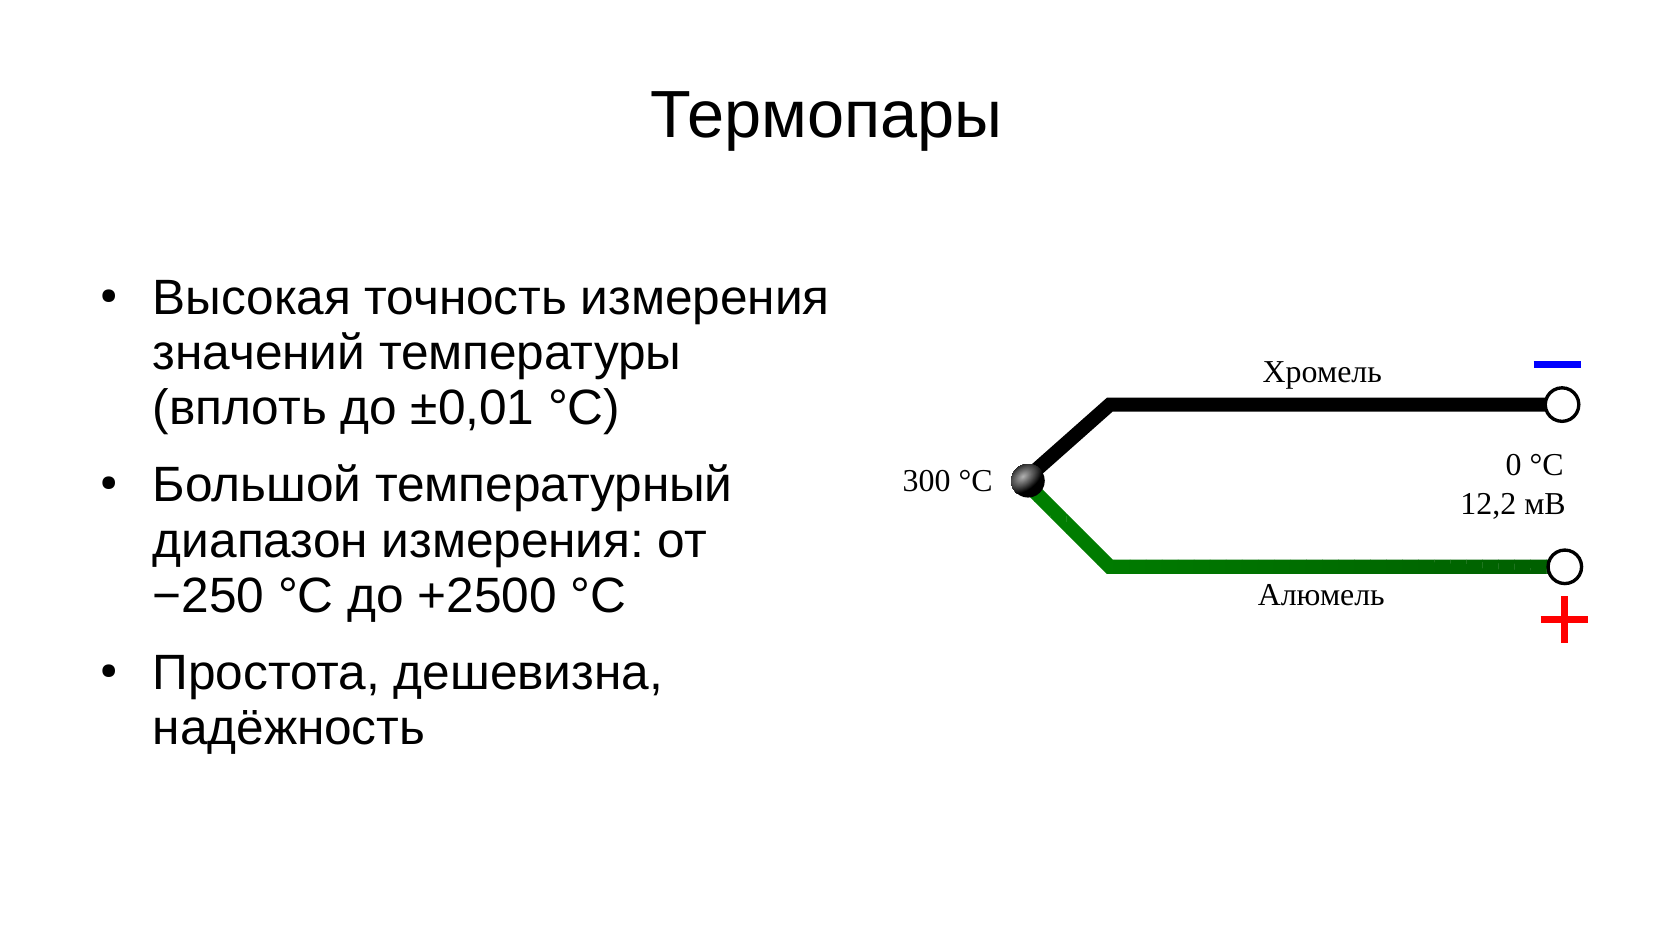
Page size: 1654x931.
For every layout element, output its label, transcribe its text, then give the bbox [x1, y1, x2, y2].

title Термопары [82, 37, 1571, 193]
list Высокая точность измерения значений температуры (вплоть до ±0,01 °С) Большой температурный диапазон измерения: от −250 °C до +2500 °C Простота, дешевизна, надёжность [82, 192, 857, 758]
picture [904, 354, 1595, 650]
